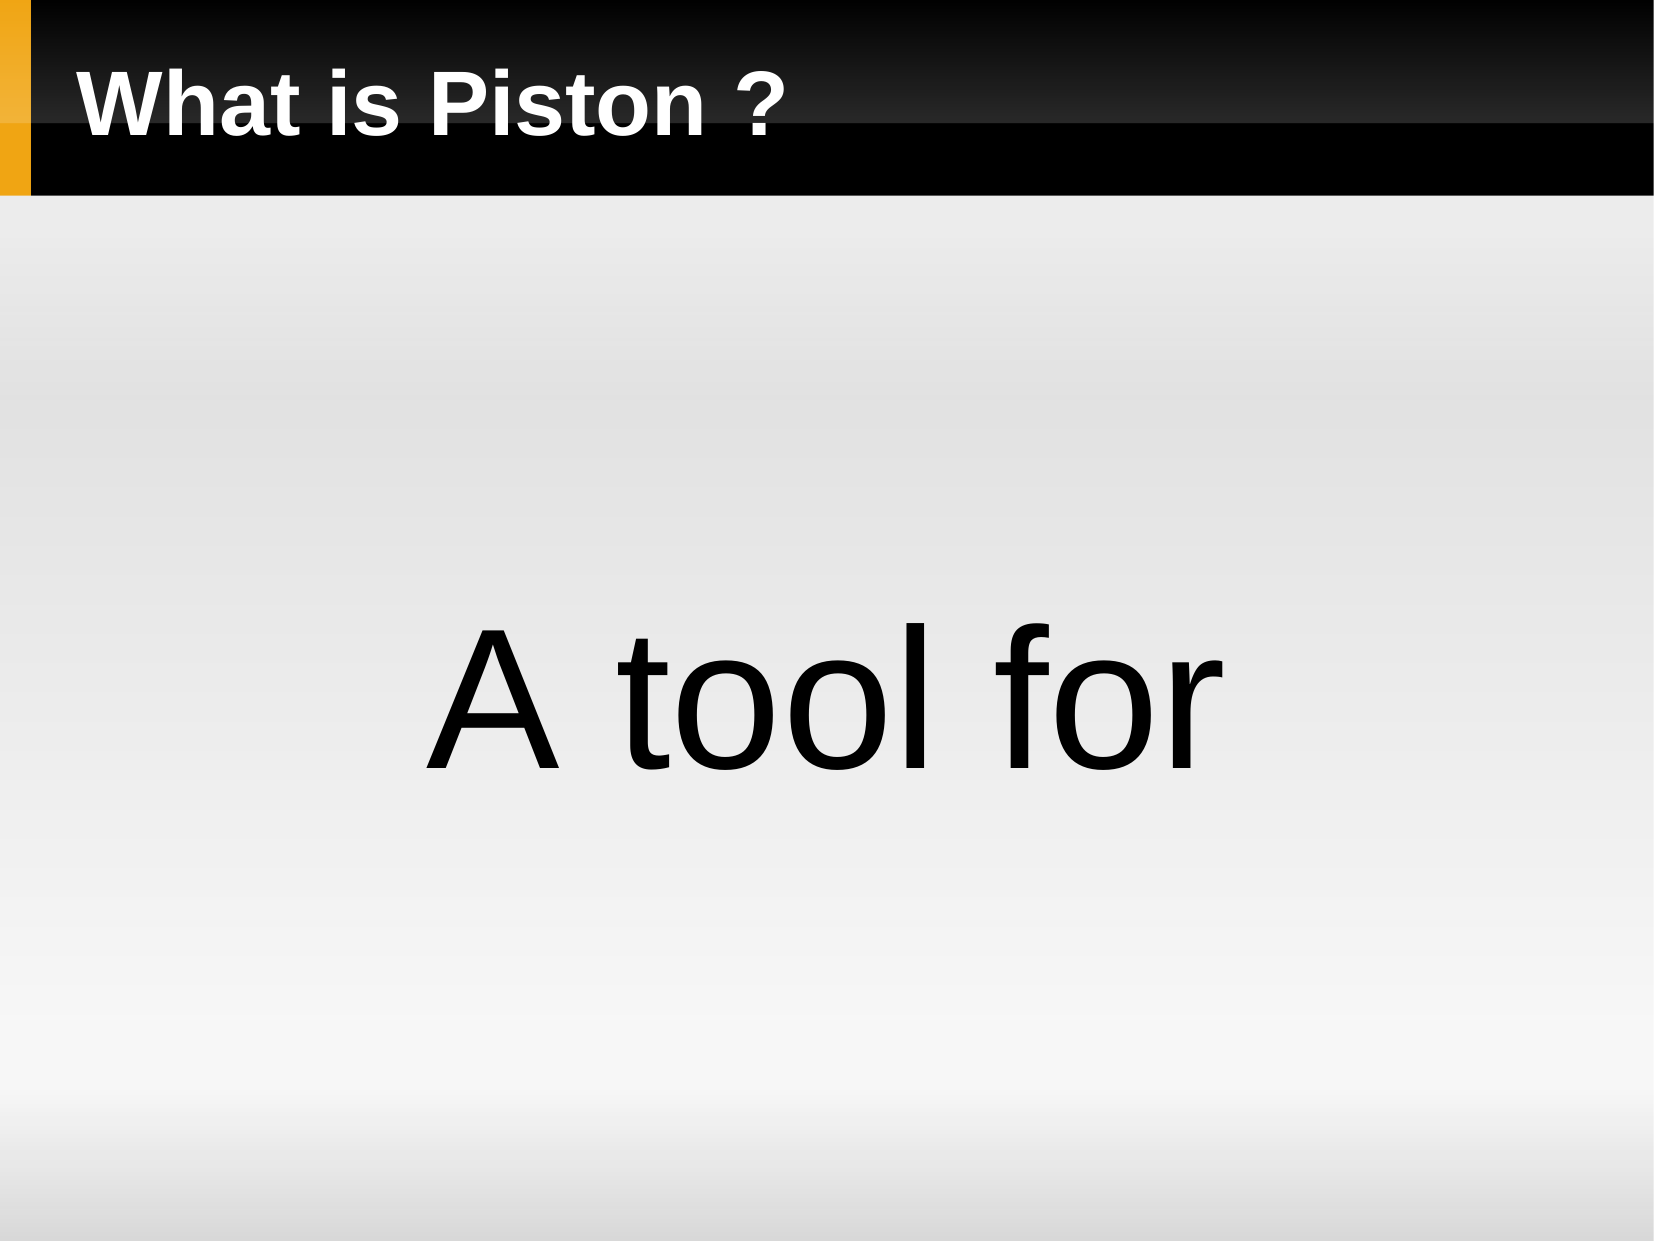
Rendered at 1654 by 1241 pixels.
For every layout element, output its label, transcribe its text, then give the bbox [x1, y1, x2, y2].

title What is Piston ? [76, 7, 1565, 200]
picture [0, 0, 1654, 1241]
subtitle A tool for [82, 297, 1571, 1102]
